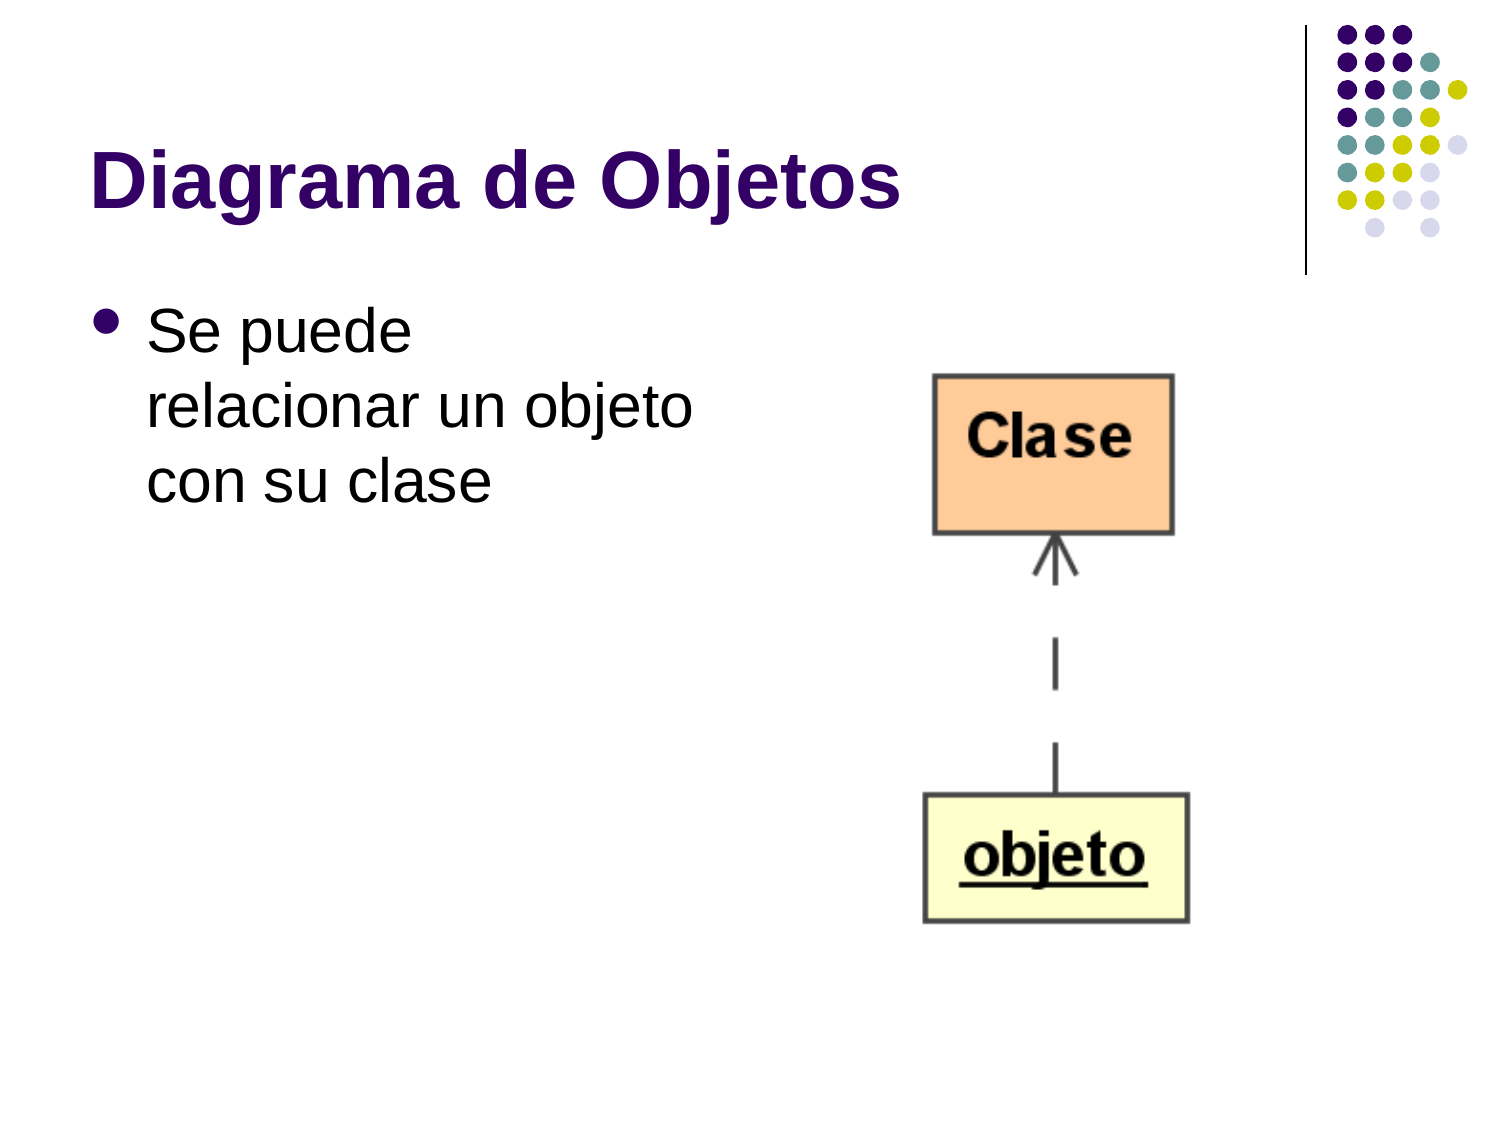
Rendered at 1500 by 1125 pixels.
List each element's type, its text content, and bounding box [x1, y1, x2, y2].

picture [856, 326, 1250, 976]
list Se puede relacionar un objeto con su clase [75, 282, 715, 1006]
title Diagrama de Objetos [74, 20, 1313, 233]
